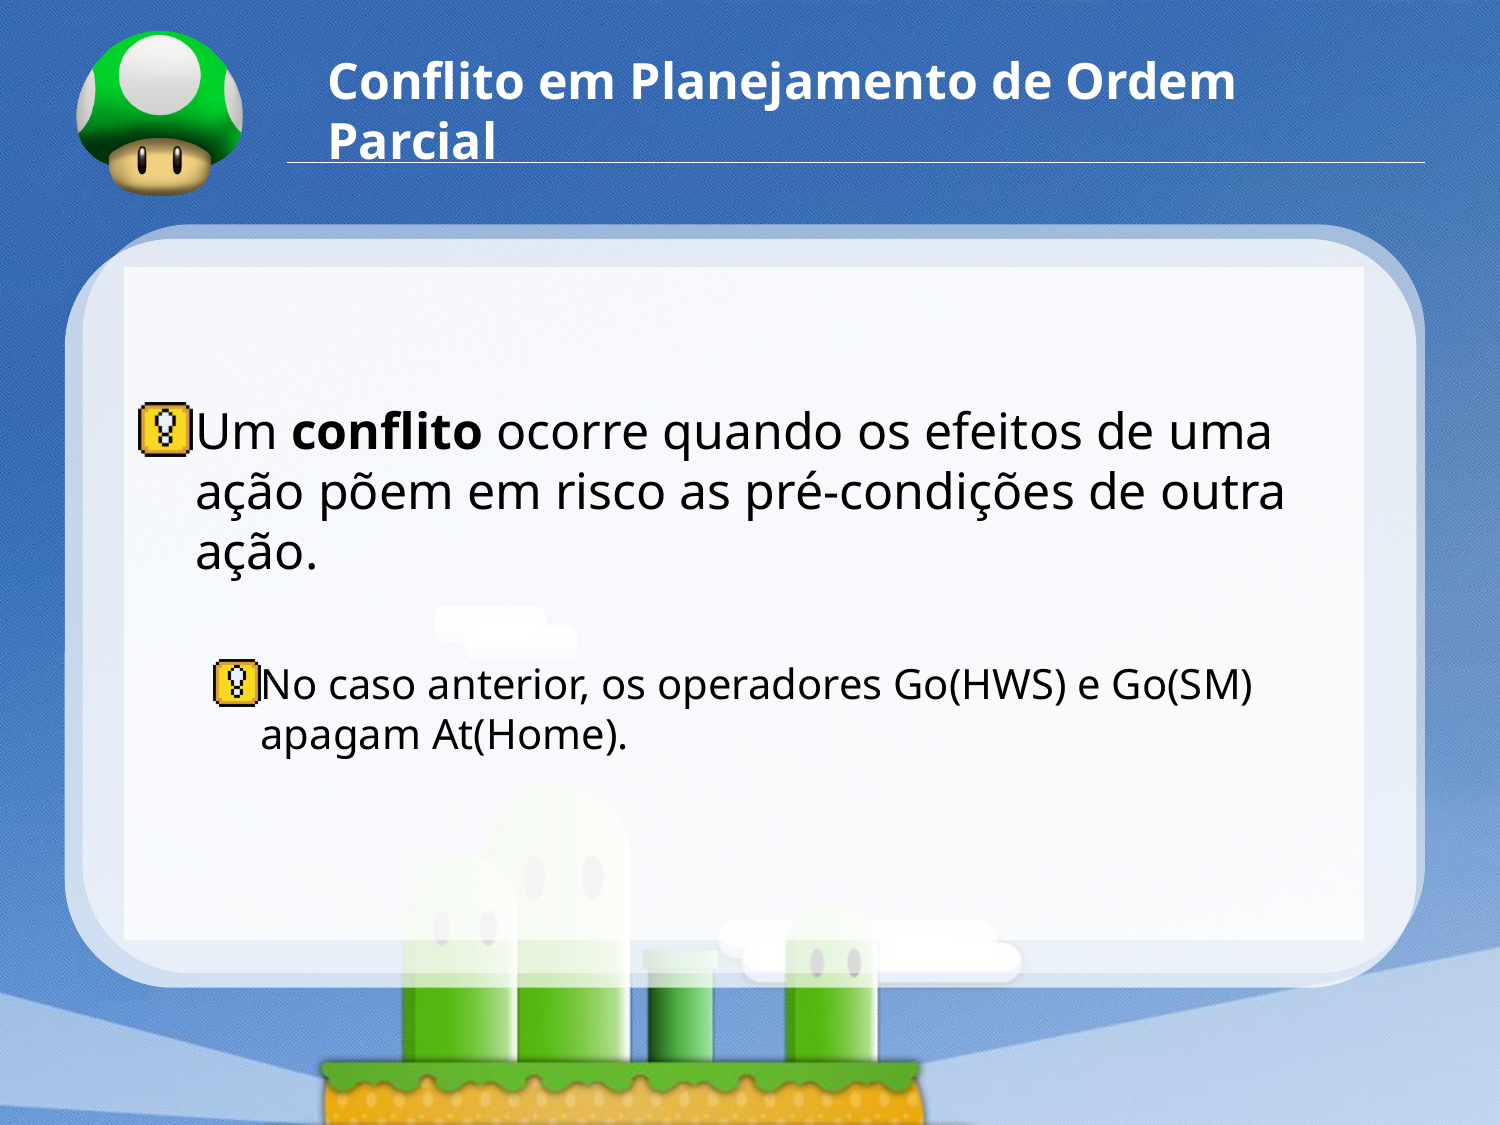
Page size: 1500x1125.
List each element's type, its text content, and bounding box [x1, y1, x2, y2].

picture [0, 0, 1500, 1125]
list Um conflito ocorre quando os efeitos de uma ação põem em risco as pré-condições de outra ação. No caso anterior, os operadores Go(HWS) e Go(SM) apagam At(Home). [123, 267, 1365, 941]
title Conflito em Planejamento de Ordem Parcial [312, 37, 1425, 183]
